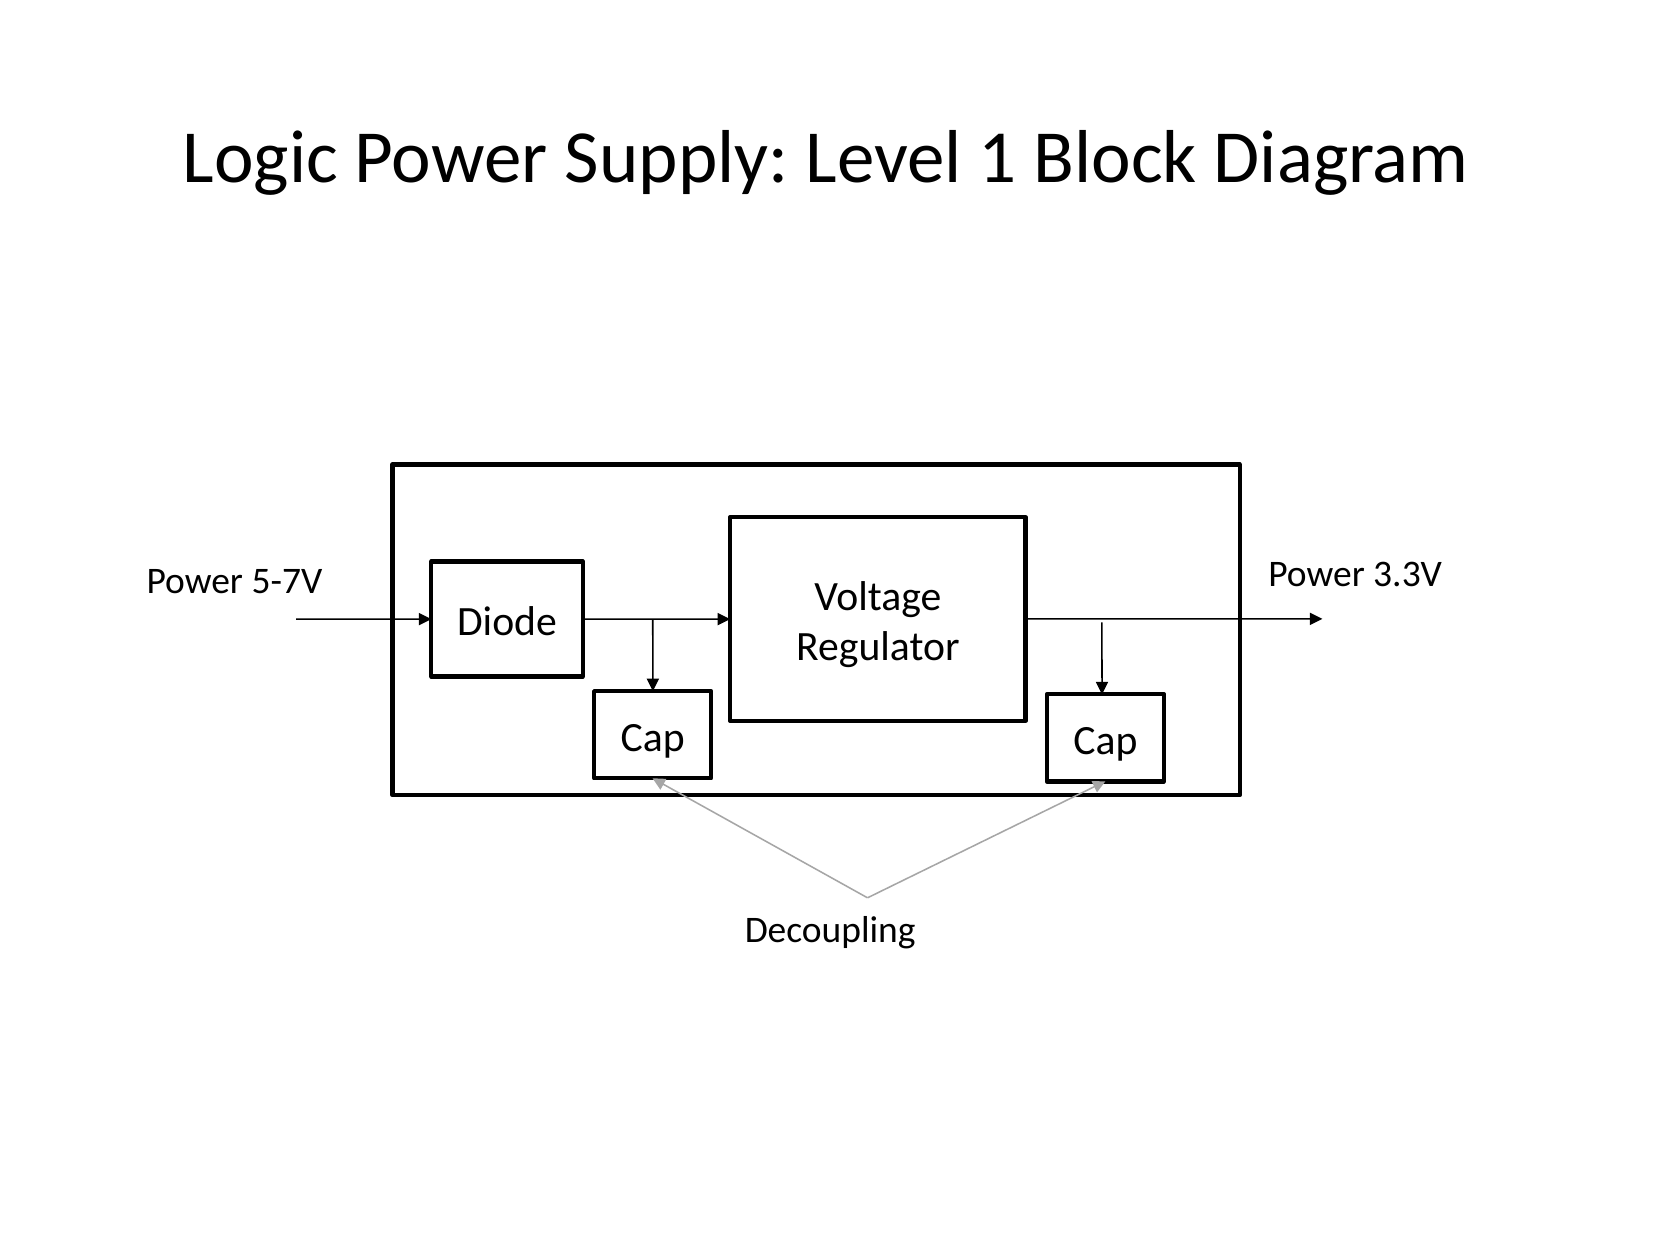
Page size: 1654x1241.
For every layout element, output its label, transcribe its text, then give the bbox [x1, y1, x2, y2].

text_box [392, 620, 681, 796]
text_box Cap [594, 691, 712, 779]
text_box Diode [431, 561, 583, 677]
text_box Decoupling [730, 897, 1006, 958]
text_box Cap [1046, 694, 1164, 782]
text_box Voltage Regulator [730, 517, 1026, 721]
title Logic Power Supply: Level 1 Block Diagram [0, 49, 1653, 257]
text_box [392, 464, 1240, 618]
text_box Power 3.3V [1253, 541, 1529, 602]
text_box Power 5-7V [131, 548, 338, 609]
text_box [654, 620, 1240, 796]
